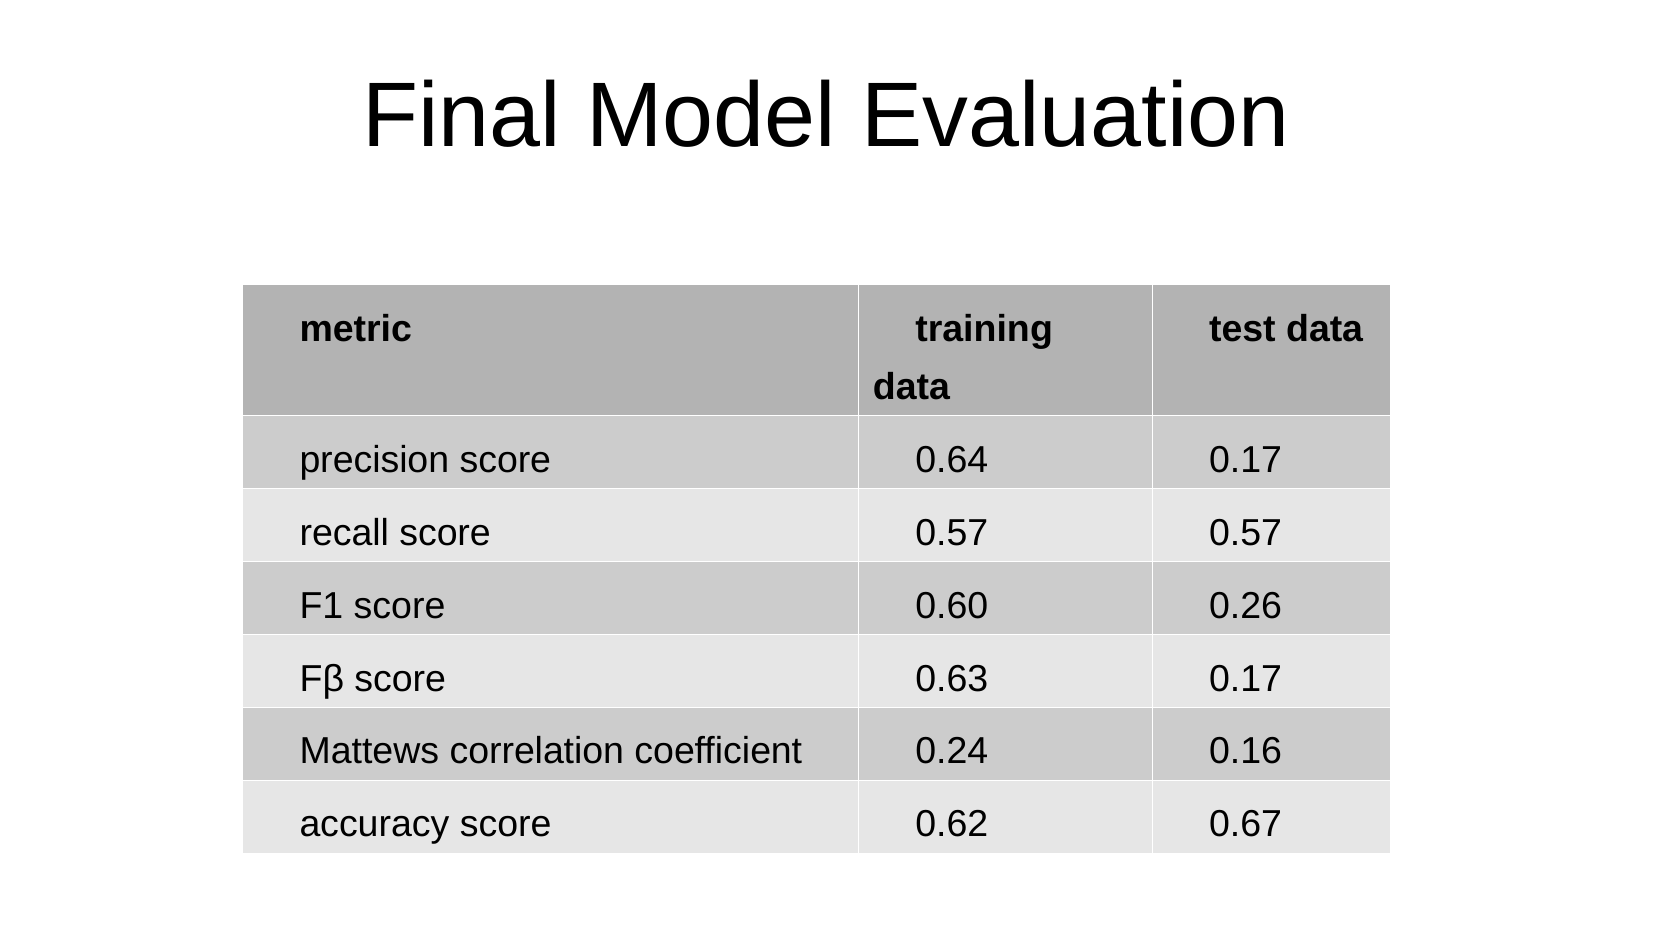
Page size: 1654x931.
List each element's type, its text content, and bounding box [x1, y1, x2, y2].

table_cell 0.16 [1153, 708, 1390, 780]
table_cell 0.17 [1153, 416, 1390, 488]
table_cell F1 score [243, 562, 858, 634]
table_cell precision score [243, 416, 858, 488]
table_cell 0.57 [859, 489, 1152, 561]
table_cell Fβ score [243, 635, 858, 707]
table_header test data [1153, 285, 1390, 415]
table_header metric [243, 285, 858, 415]
table_cell 0.63 [859, 635, 1152, 707]
table_cell 0.24 [859, 708, 1152, 780]
title Final Model Evaluation [82, 37, 1571, 193]
table_cell 0.62 [859, 781, 1152, 853]
table_cell recall score [243, 489, 858, 561]
table_cell Mattews correlation coefficient [243, 708, 858, 780]
table_cell 0.64 [859, 416, 1152, 488]
table_cell 0.60 [859, 562, 1152, 634]
table_cell 0.26 [1153, 562, 1390, 634]
table_header training data [859, 285, 1152, 415]
table_cell 0.67 [1153, 781, 1390, 853]
table_cell 0.17 [1153, 635, 1390, 707]
table_cell accuracy score [243, 781, 858, 853]
table_cell 0.57 [1153, 489, 1390, 561]
